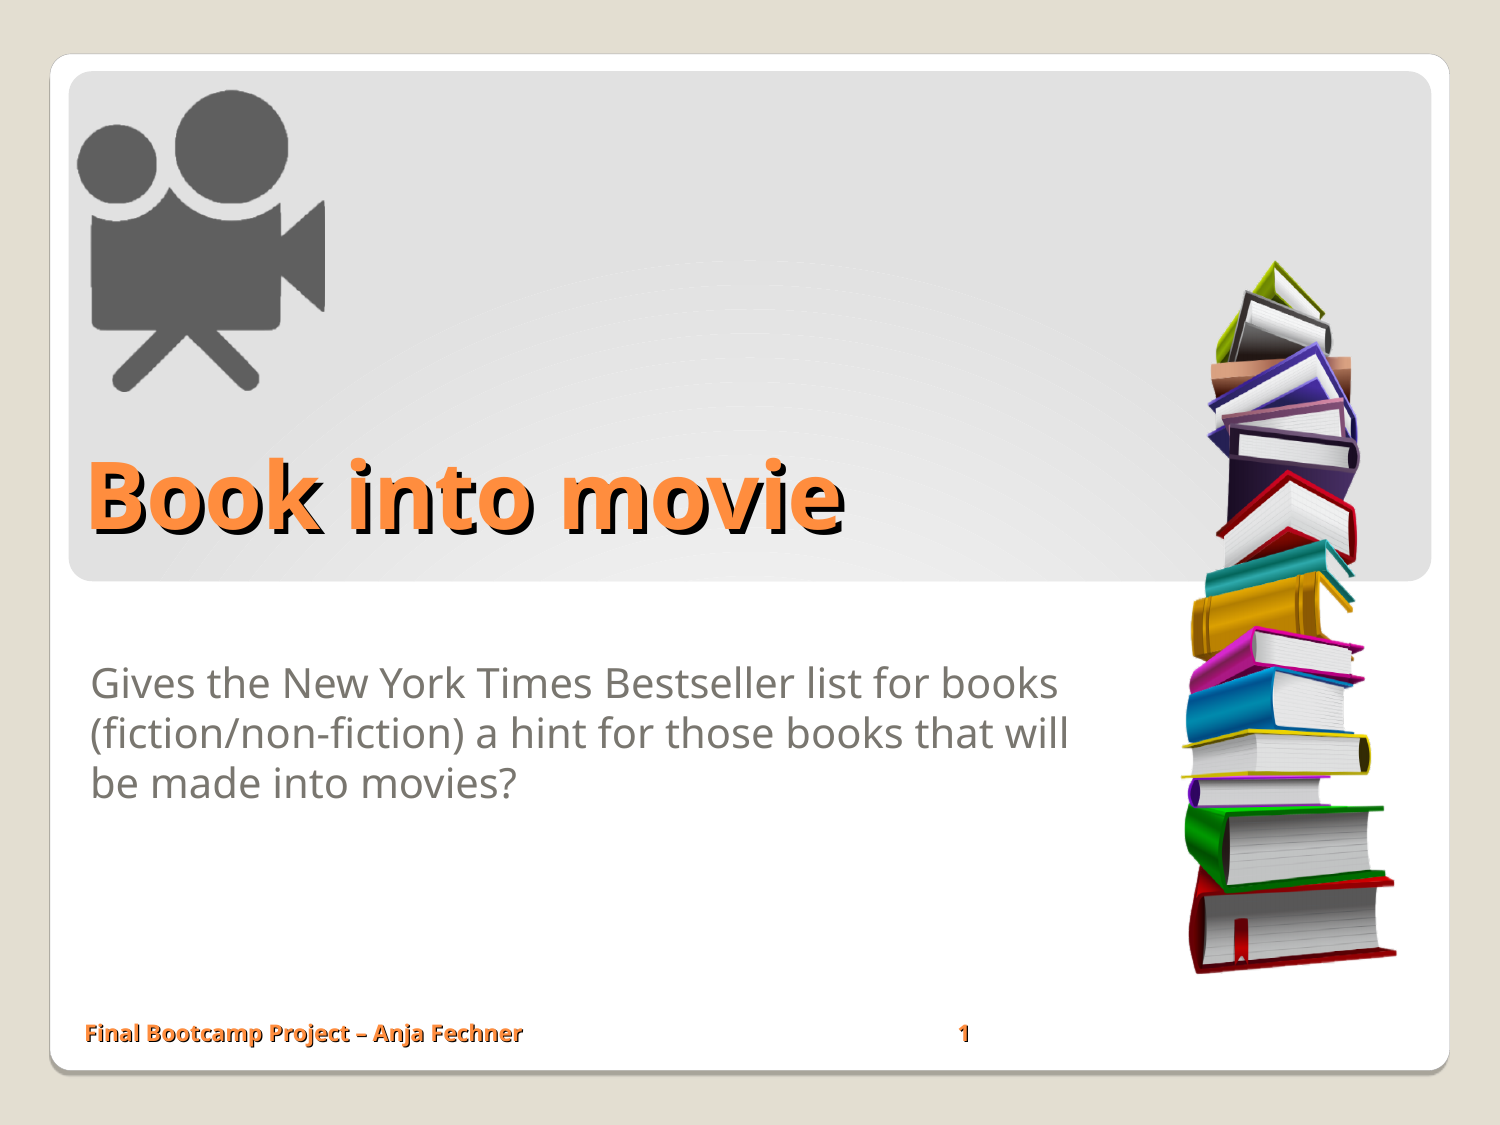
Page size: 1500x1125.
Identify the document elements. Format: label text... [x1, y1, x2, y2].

text_box Final Bootcamp Project – Anja Fechner [76, 1012, 1436, 1054]
title Book into movie [75, 408, 1175, 556]
picture [1175, 255, 1407, 976]
picture [76, 90, 325, 392]
subtitle Gives the New York Times Bestseller list for books (fiction/non-fiction) a hint for those books that will be made into movies? [53, 656, 1140, 980]
